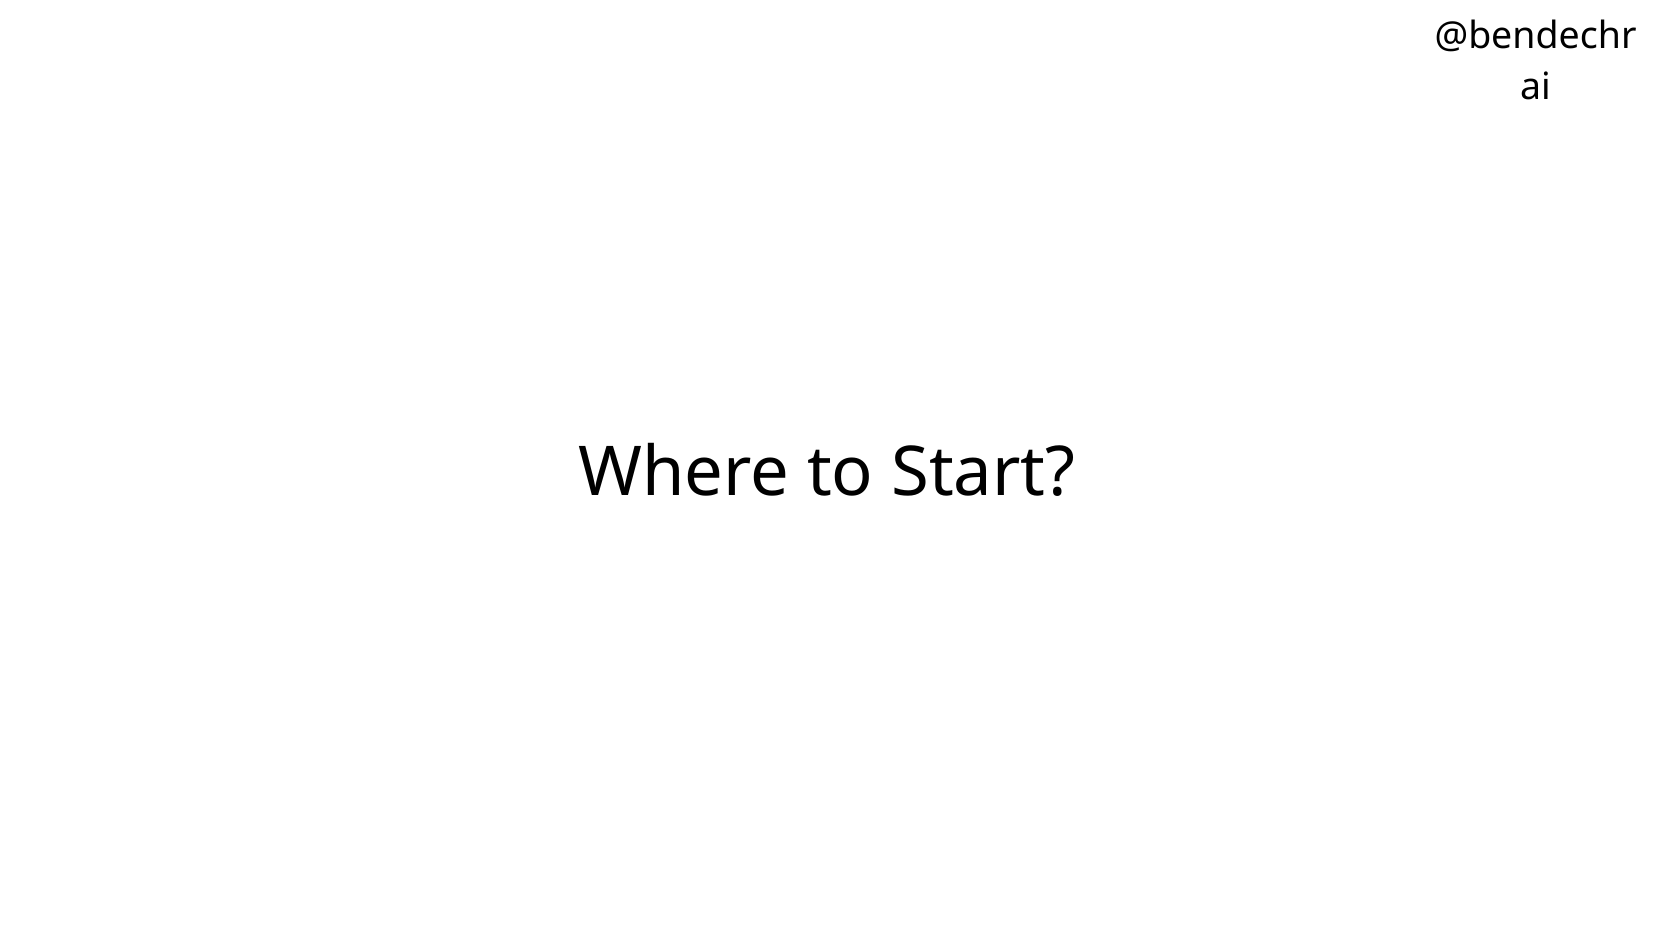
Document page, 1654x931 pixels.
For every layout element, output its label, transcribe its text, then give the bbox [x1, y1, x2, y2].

title Where to Start? [82, 391, 1571, 547]
